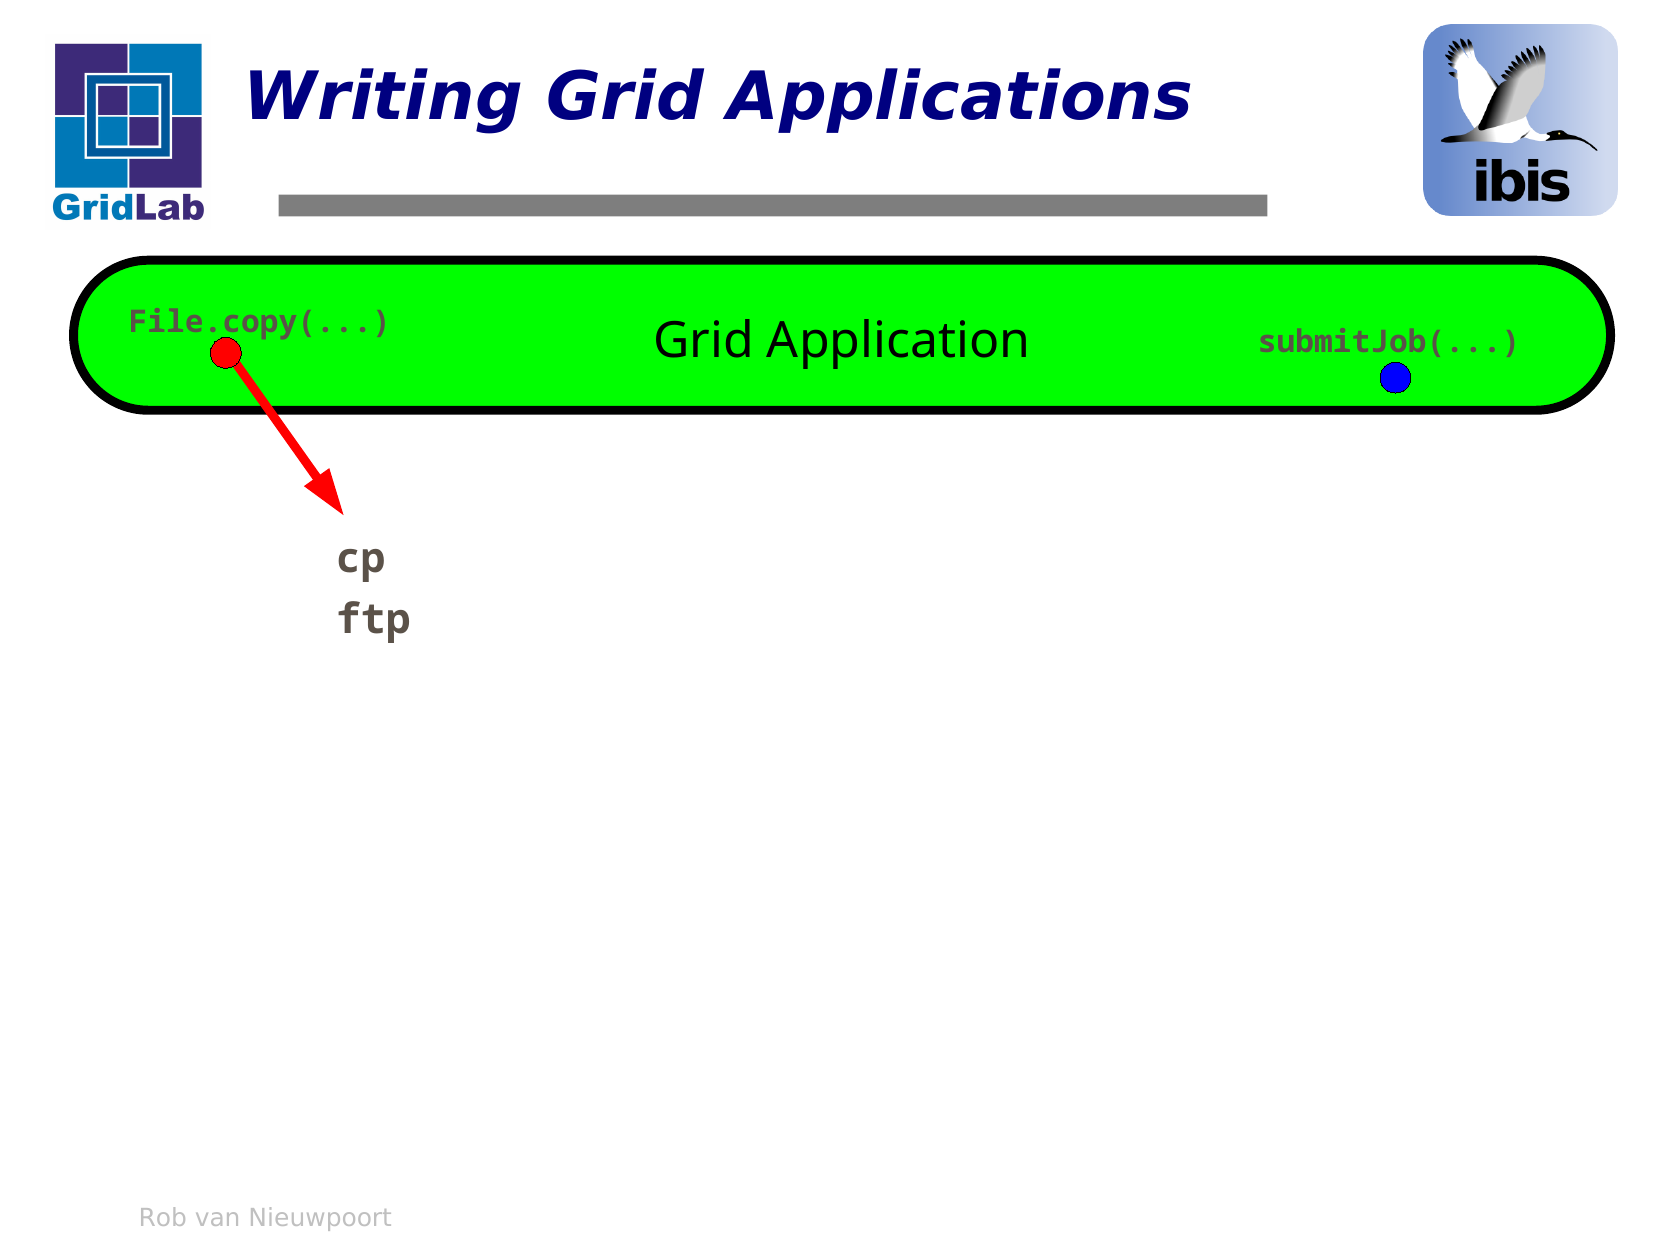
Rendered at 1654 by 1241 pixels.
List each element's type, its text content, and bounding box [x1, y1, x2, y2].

text_box submitJob(...) [1257, 315, 1521, 352]
text_box Grid Application [73, 260, 1611, 411]
picture [1423, 24, 1618, 216]
title Writing Grid Applications [243, 0, 1280, 187]
picture [45, 34, 211, 230]
text_box [210, 337, 242, 369]
text_box [1380, 362, 1411, 394]
text_box cp ftp [335, 522, 494, 663]
text_box File.copy(...) [128, 295, 392, 332]
